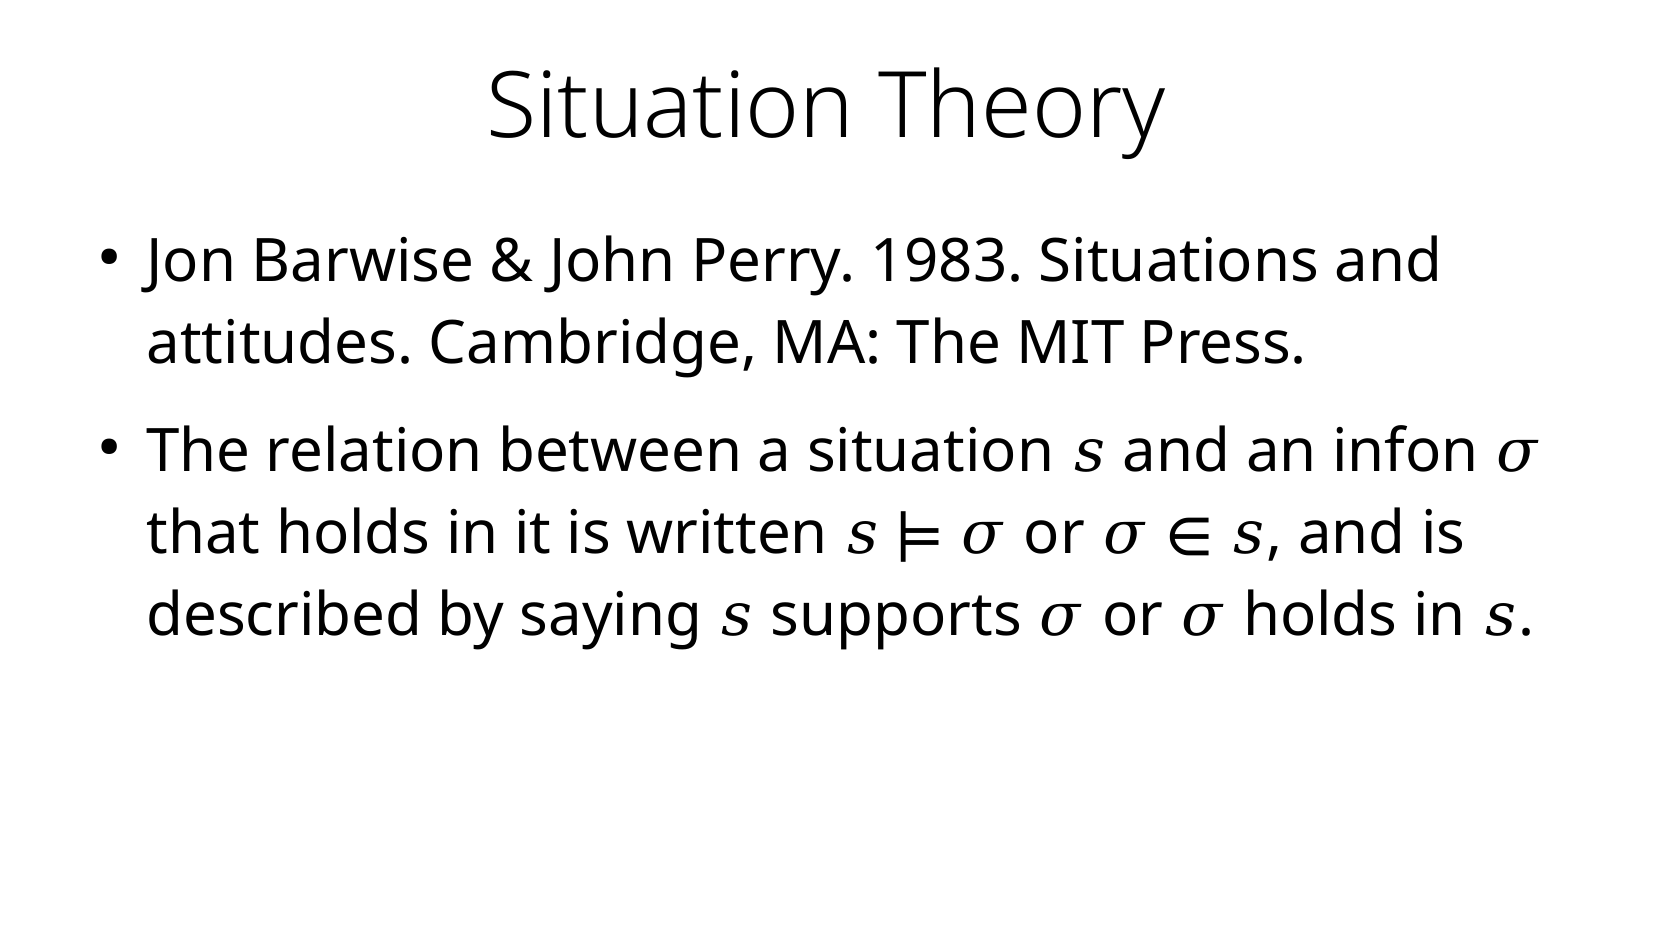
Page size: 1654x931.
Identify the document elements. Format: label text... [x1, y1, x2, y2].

list Jon Barwise & John Perry. 1983. Situations and attitudes. Cambridge, MA: The MIT Press. The relation between a situation 𝑠 and an infon 𝜎 that holds in it is written 𝑠 ⊨ 𝜎 or 𝜎 ∈ 𝑠, and is described by saying 𝑠 supports 𝜎 or 𝜎 holds in 𝑠. [82, 217, 1571, 758]
title Situation Theory [82, 37, 1571, 193]
